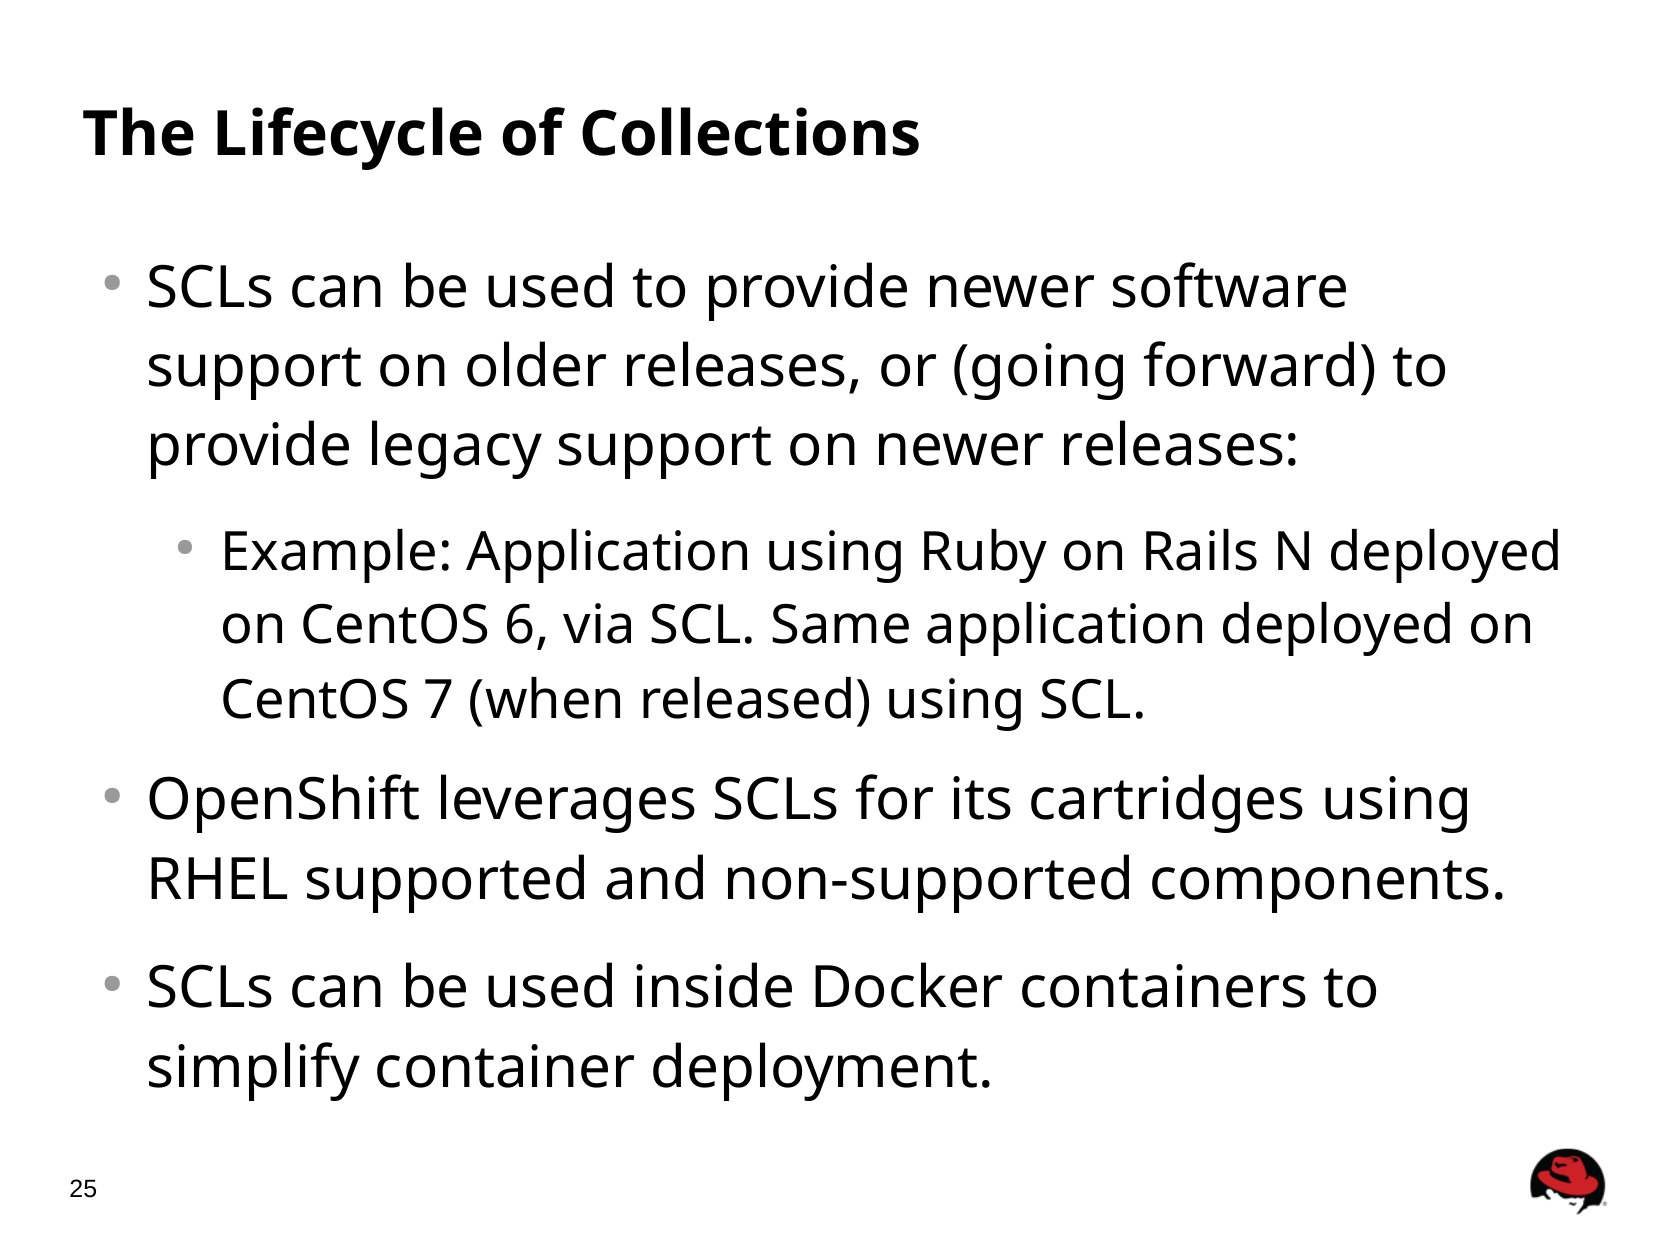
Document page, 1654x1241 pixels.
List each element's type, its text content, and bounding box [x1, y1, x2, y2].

picture [1529, 1146, 1613, 1224]
list SCLs can be used to provide newer software support on older releases, or (going forward) to provide legacy support on newer releases: Example: Application using Ruby on Rails N deployed on CentOS 6, via SCL. Same application deployed on CentOS 7 (when released) using SCL. OpenShift leverages SCLs for its cartridges using RHEL supported and non-supported components. SCLs can be used inside Docker containers to simplify container deployment. [86, 244, 1576, 1122]
title The Lifecycle of Collections [82, 37, 1571, 226]
